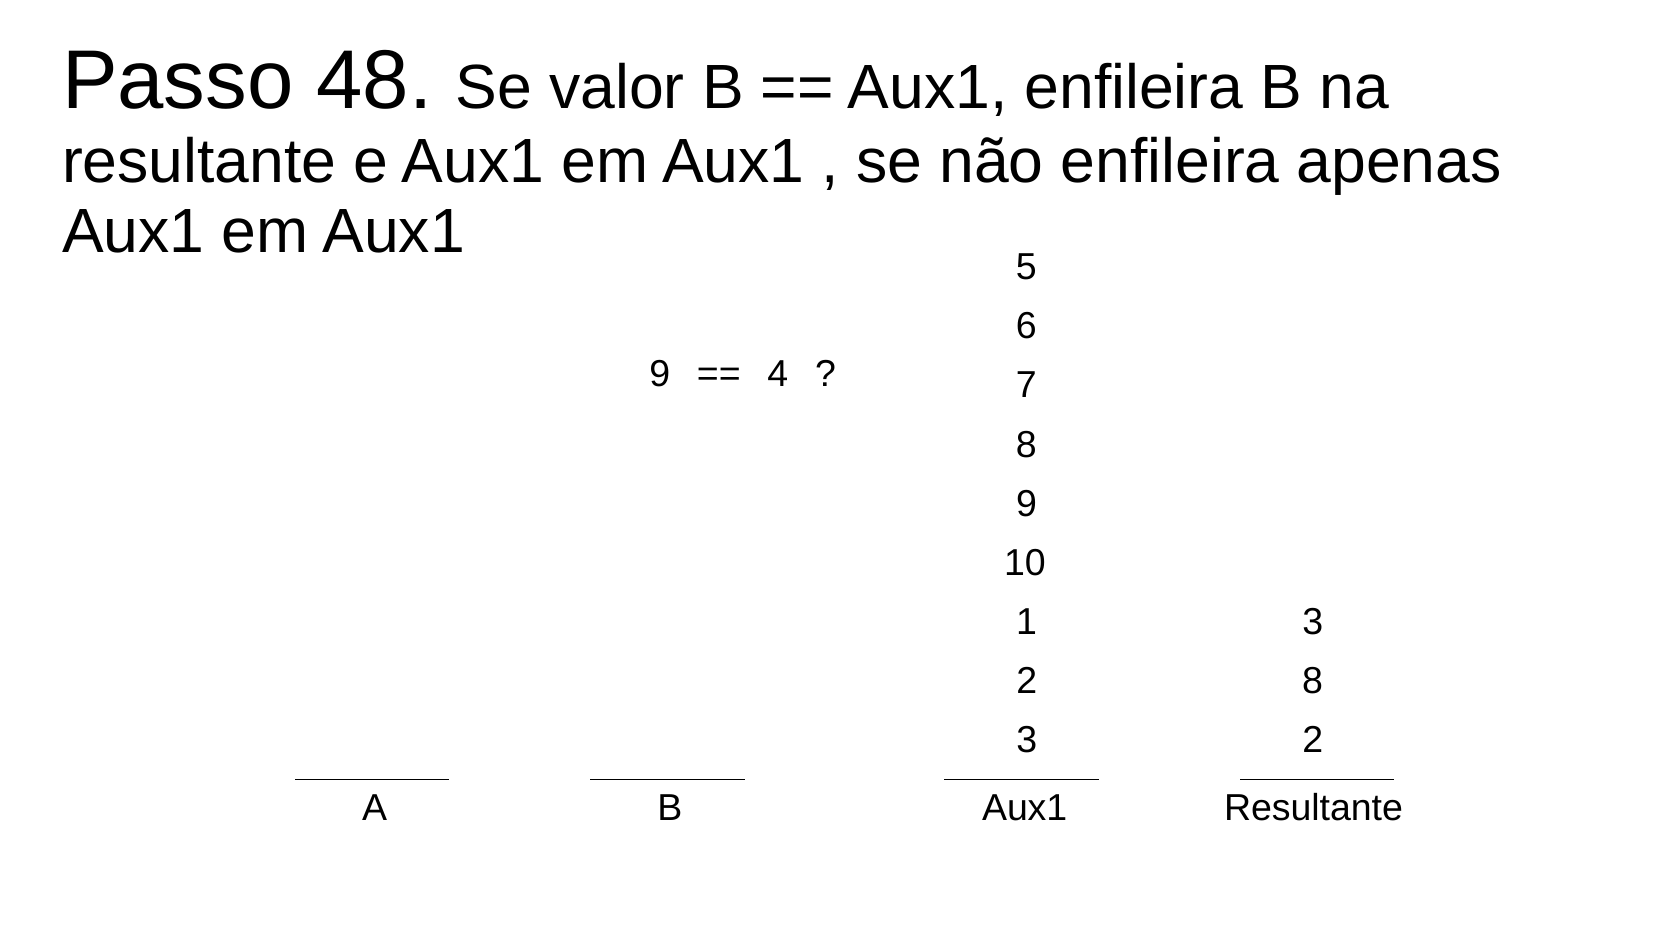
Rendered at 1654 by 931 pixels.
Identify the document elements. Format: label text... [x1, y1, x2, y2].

text_box == [682, 344, 756, 402]
text_box 4 [756, 344, 800, 402]
text_box Passo 48. Se valor B == Aux1, enfileira B na resultante e Aux1 em Aux1 , se não enfileira apenas Aux1 em Aux1 [47, 25, 1607, 274]
text_box 2 [1001, 651, 1052, 709]
text_box Aux1 [967, 780, 1083, 837]
text_box 5 [1001, 238, 1052, 296]
text_box Resultante [1209, 779, 1418, 837]
text_box 3 [1001, 710, 1052, 768]
text_box 6 [1001, 297, 1052, 355]
text_box B [642, 780, 698, 837]
text_box A [347, 779, 508, 837]
text_box 8 [1001, 415, 1052, 473]
text_box 9 [1001, 474, 1052, 532]
text_box ? [800, 344, 851, 402]
text_box 9 [634, 344, 682, 402]
text_box 2 [1287, 710, 1338, 768]
text_box 7 [1001, 356, 1052, 414]
text_box 10 [989, 533, 1061, 591]
text_box 8 [1287, 651, 1338, 709]
text_box 3 [1287, 592, 1338, 650]
text_box 1 [1001, 592, 1052, 650]
